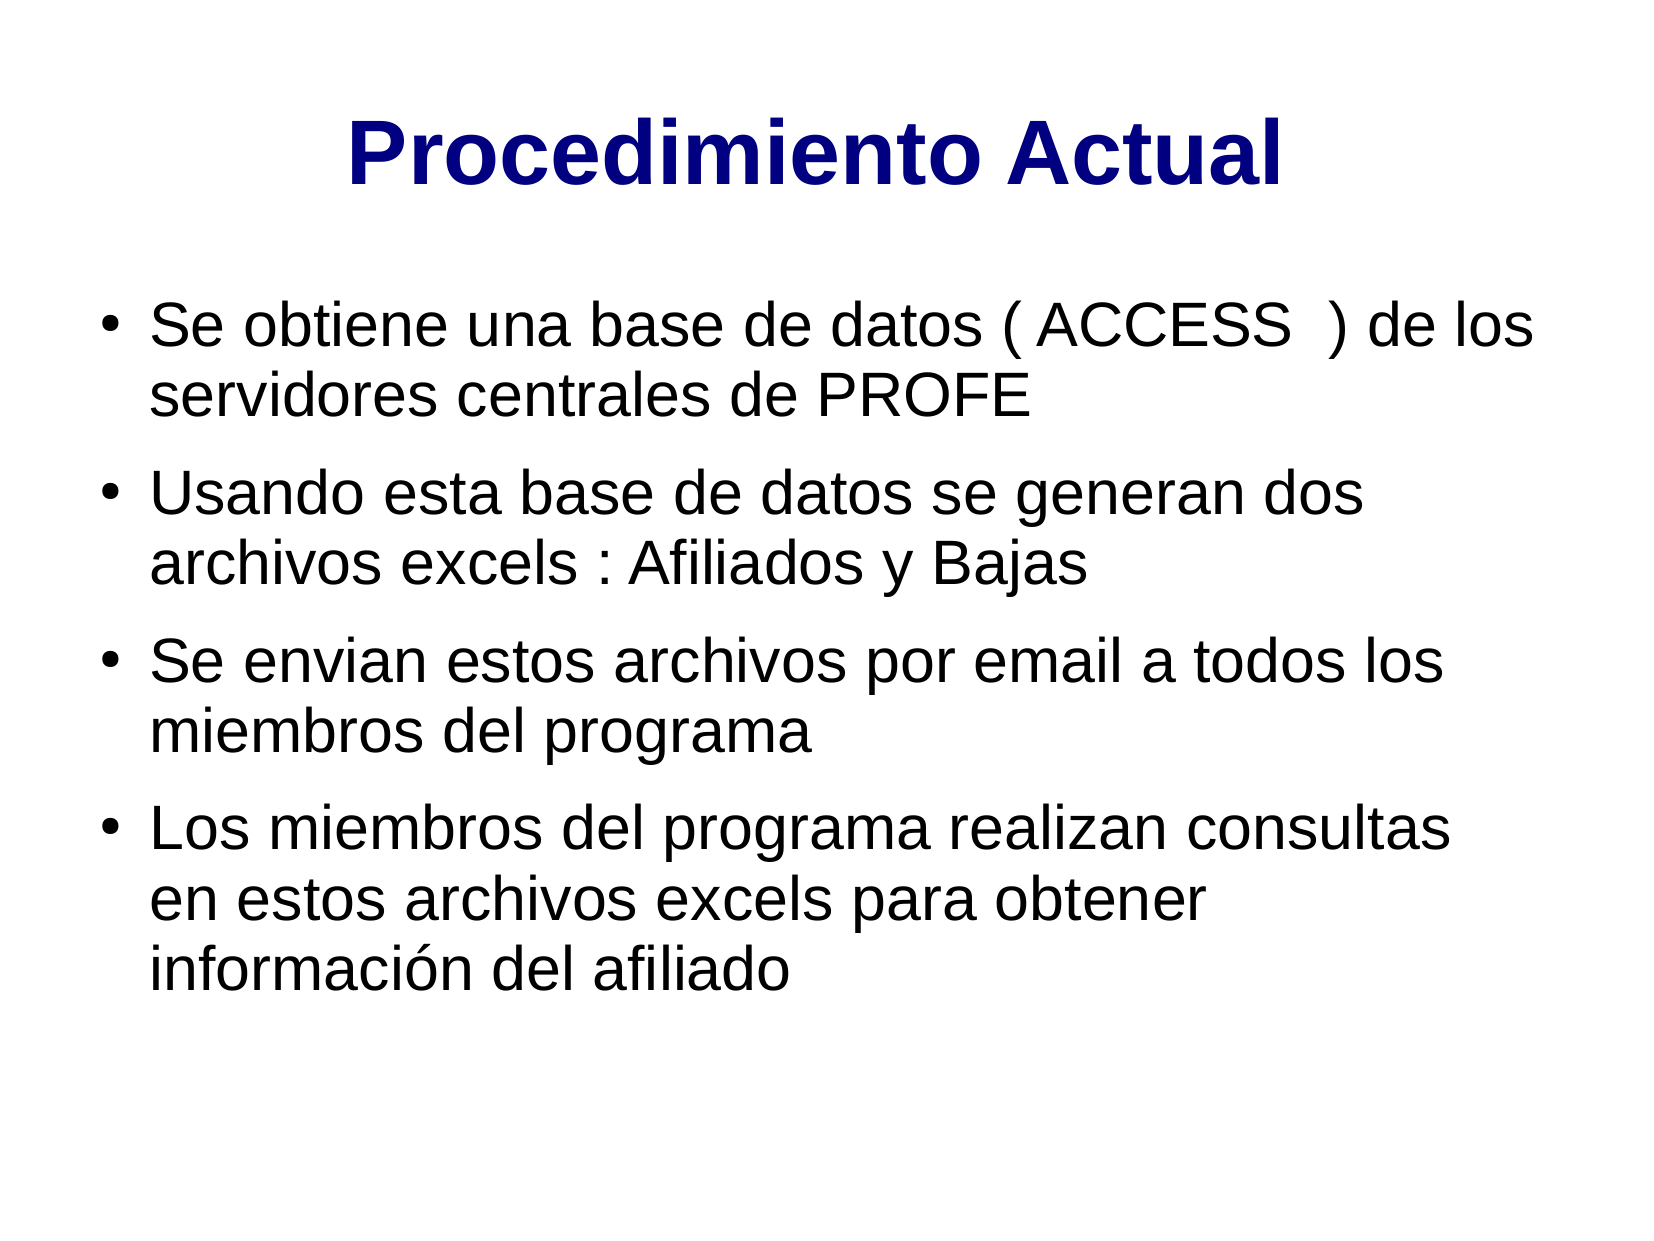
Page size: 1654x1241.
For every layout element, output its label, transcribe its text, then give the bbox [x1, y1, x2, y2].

title Procedimiento Actual [82, 49, 1571, 257]
list Se obtiene una base de datos ( ACCESS ) de los servidores centrales de PROFE Usando esta base de datos se generan dos archivos excels : Afiliados y Bajas Se envian estos archivos por email a todos los miembros del programa Los miembros del programa realizan consultas en estos archivos excels para obtener información del afiliado [82, 290, 1538, 1010]
